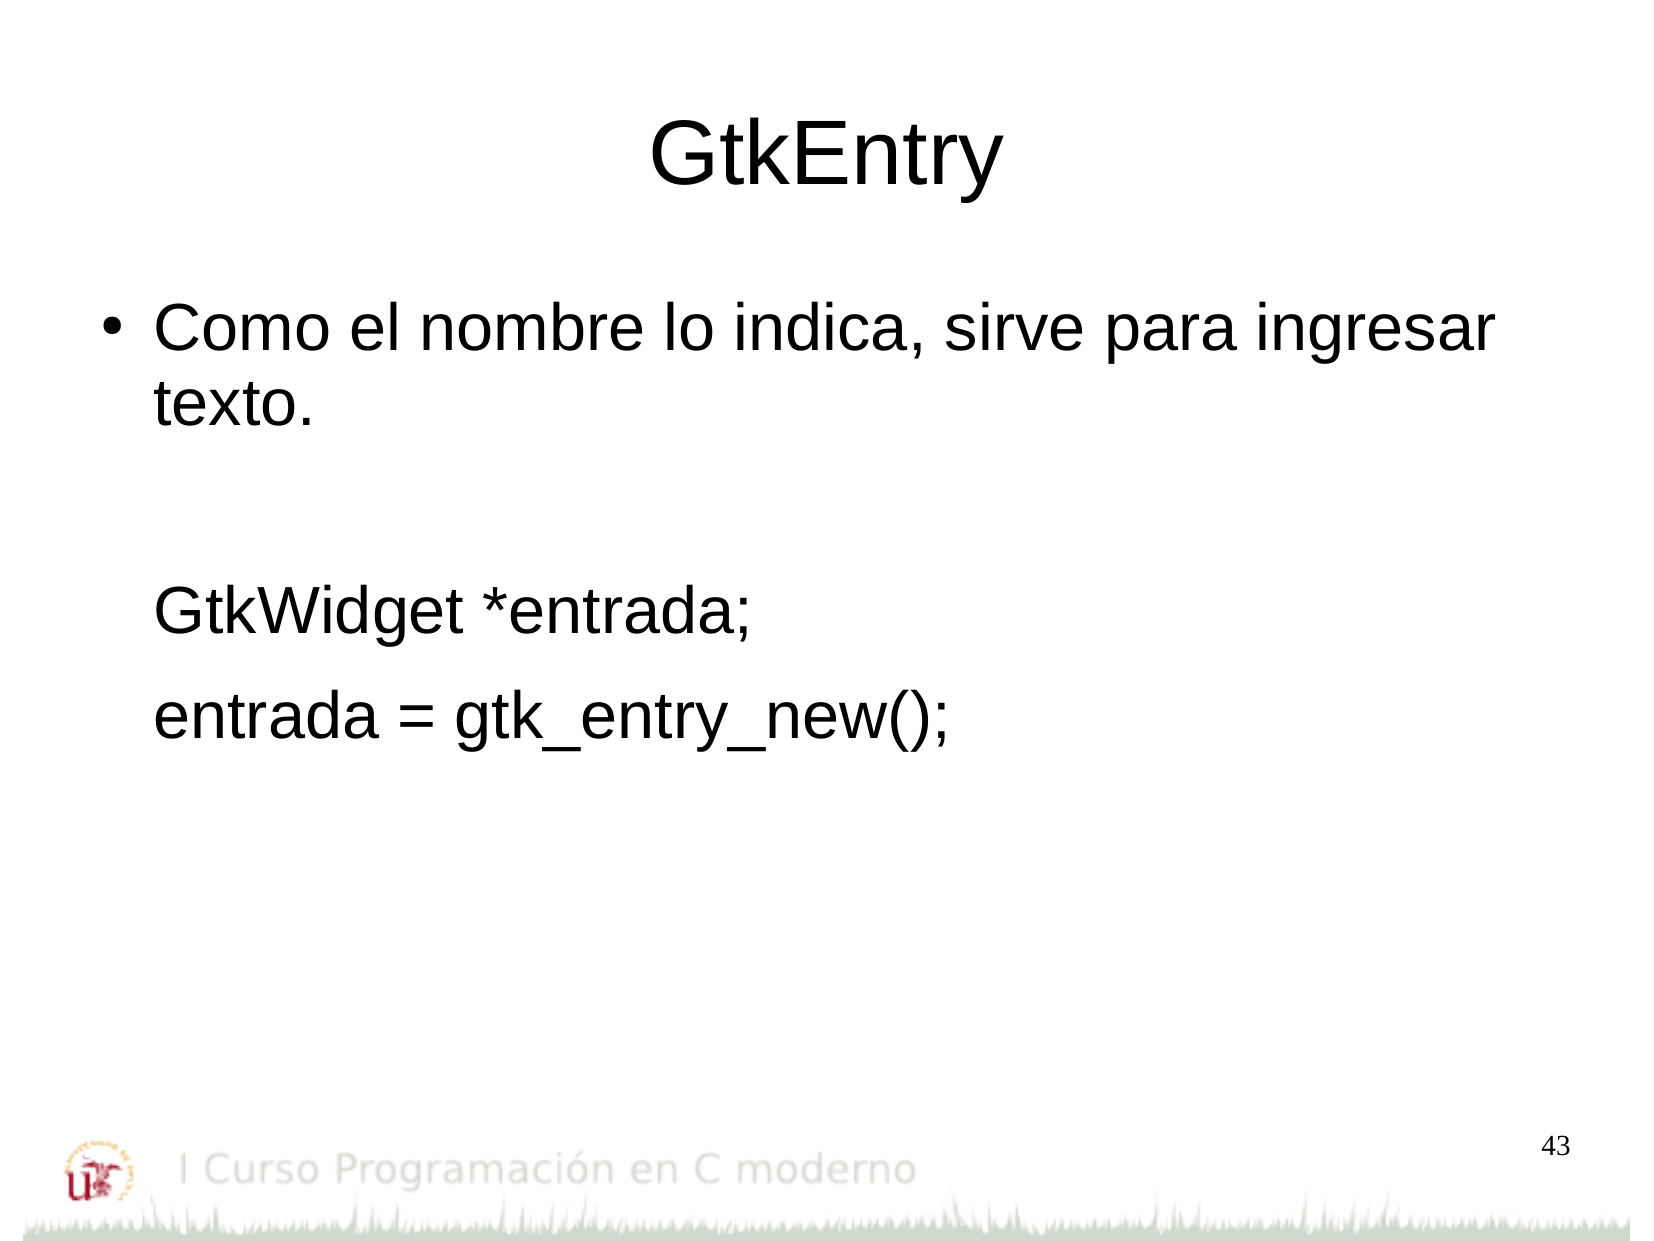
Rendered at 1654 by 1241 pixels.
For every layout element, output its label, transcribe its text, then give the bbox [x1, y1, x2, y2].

title GtkEntry [82, 49, 1571, 257]
picture [23, 1136, 1630, 1241]
list Como el nombre lo indica, sirve para ingresar texto. GtkWidget *entrada; entrada = gtk_entry_new(); [82, 290, 1538, 1010]
